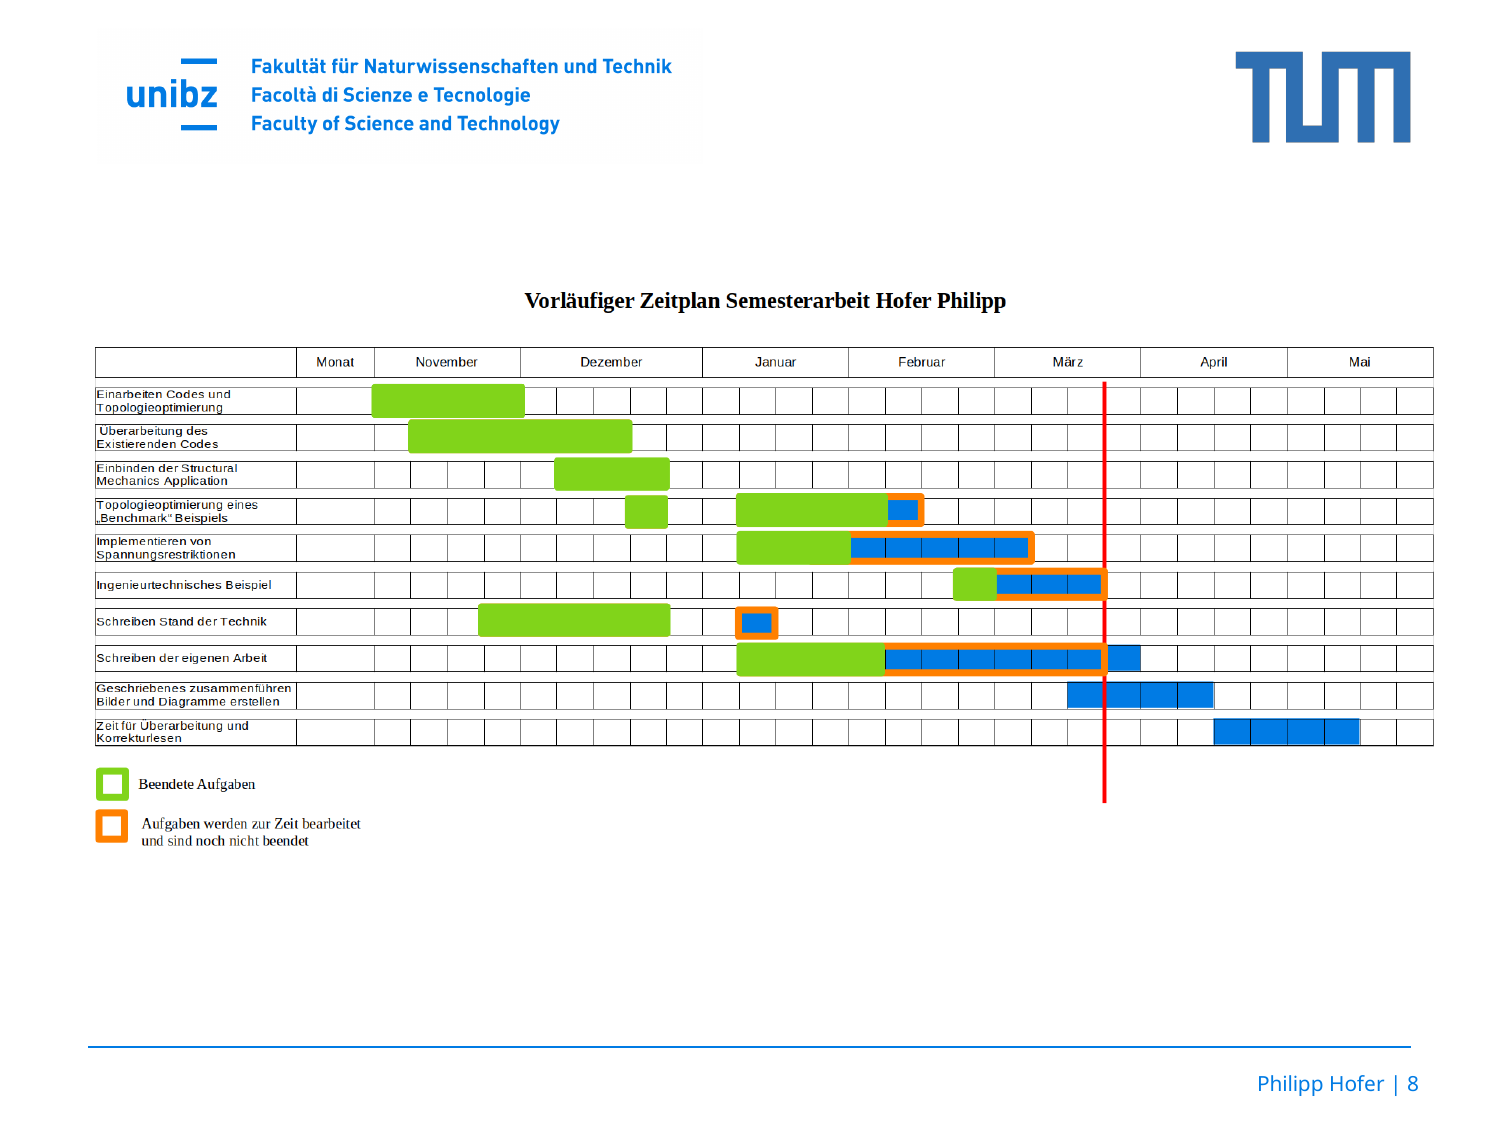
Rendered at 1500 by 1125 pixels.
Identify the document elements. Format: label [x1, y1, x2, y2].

picture [1145, 0, 1500, 233]
picture [47, 247, 1465, 902]
picture [97, 28, 703, 164]
